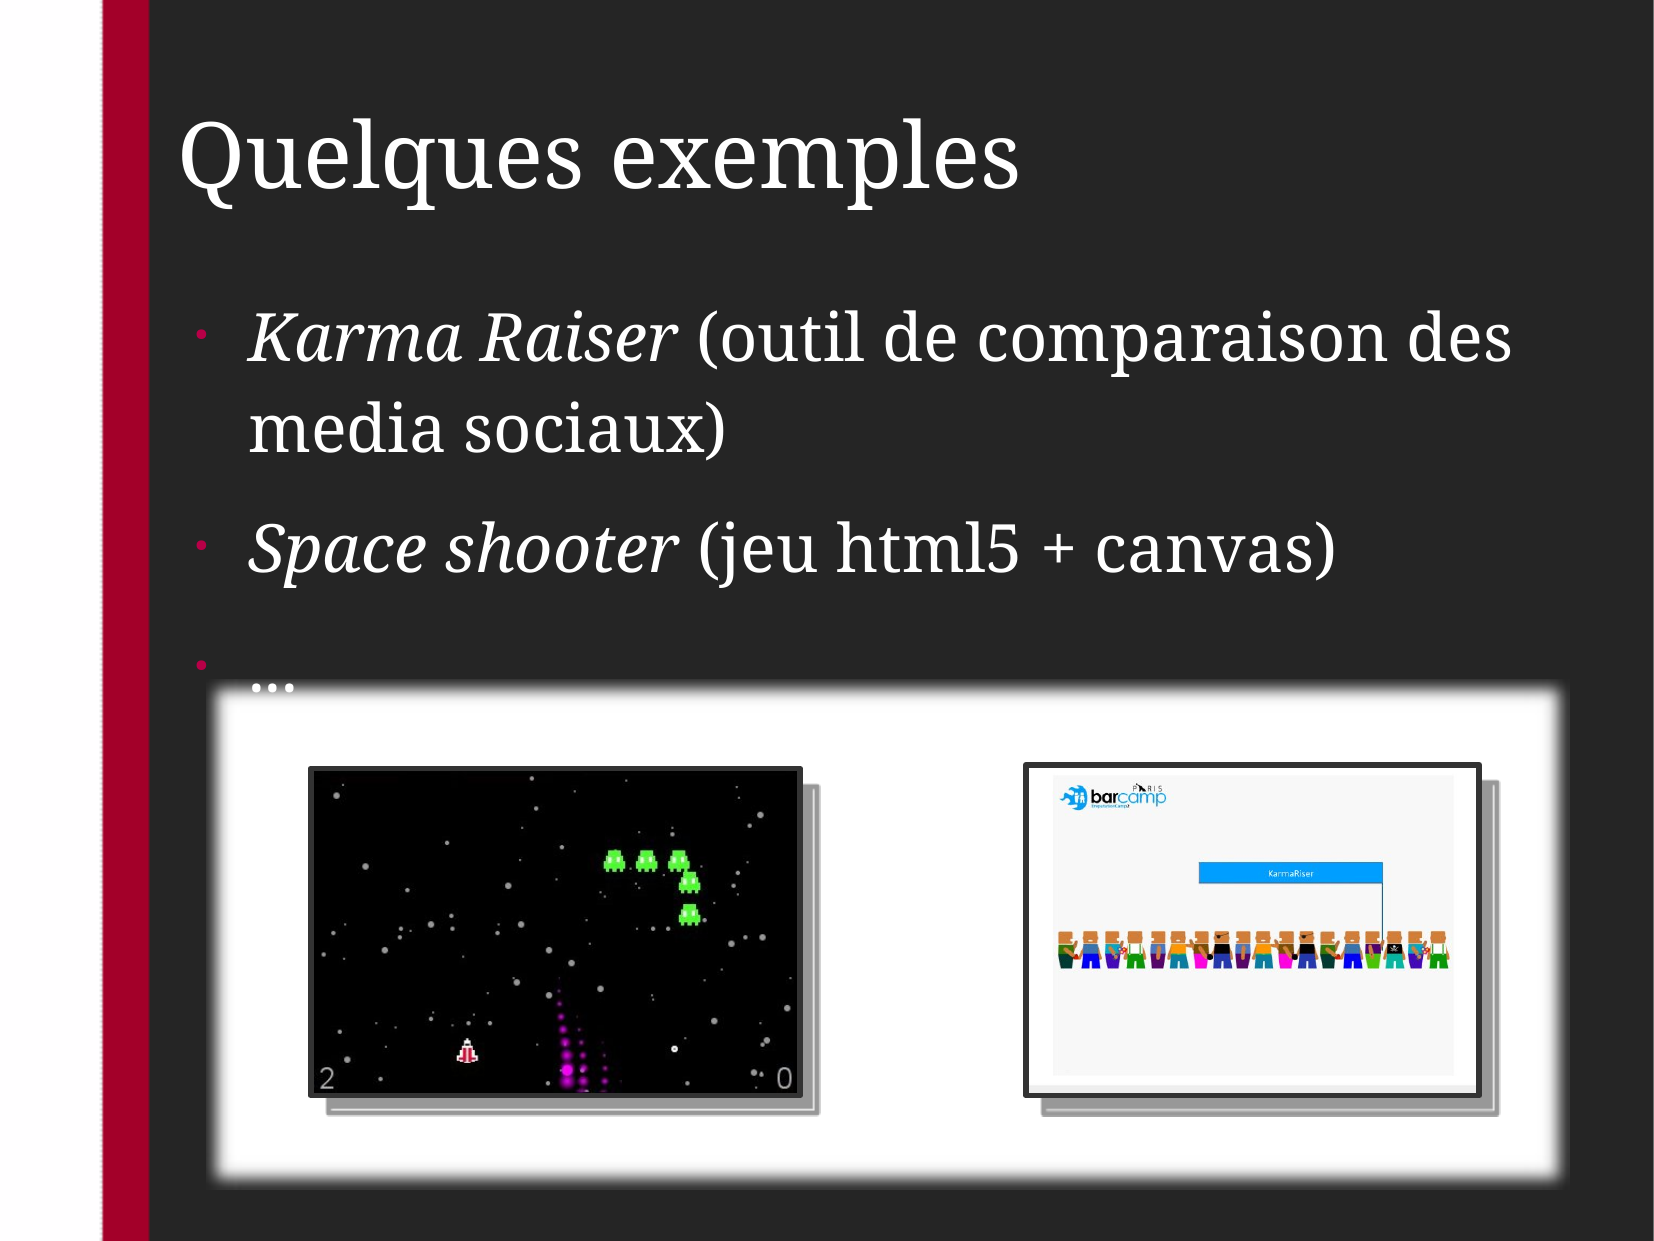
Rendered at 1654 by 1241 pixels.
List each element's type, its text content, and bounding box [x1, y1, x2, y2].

picture [0, 0, 1654, 1241]
title Quelques exemples [177, 56, 1595, 250]
list Karma Raiser (outil de comparaison des media sociaux) Space shooter (jeu html5 + canvas) ... [177, 290, 1595, 1109]
